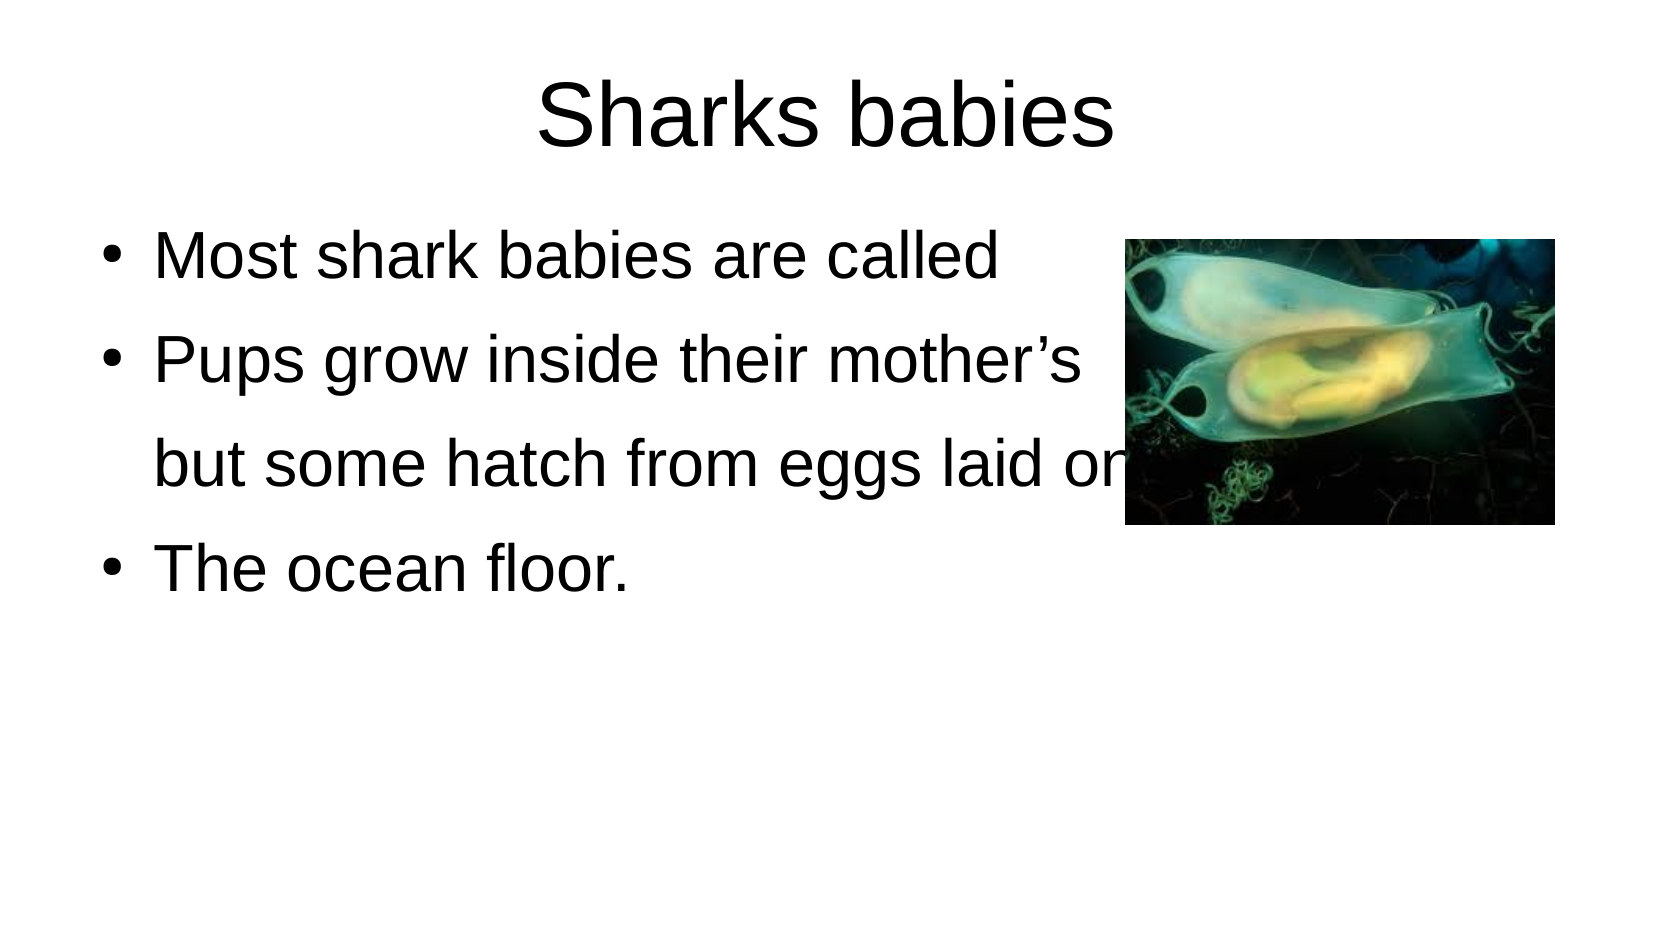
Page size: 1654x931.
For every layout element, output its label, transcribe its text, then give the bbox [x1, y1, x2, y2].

picture [1501, 239, 1527, 248]
list Most shark babies are called Pups grow inside their mother’s but some hatch from eggs laid on The ocean floor. [82, 217, 1571, 758]
title Sharks babies [82, 37, 1571, 193]
picture [1125, 239, 1555, 526]
